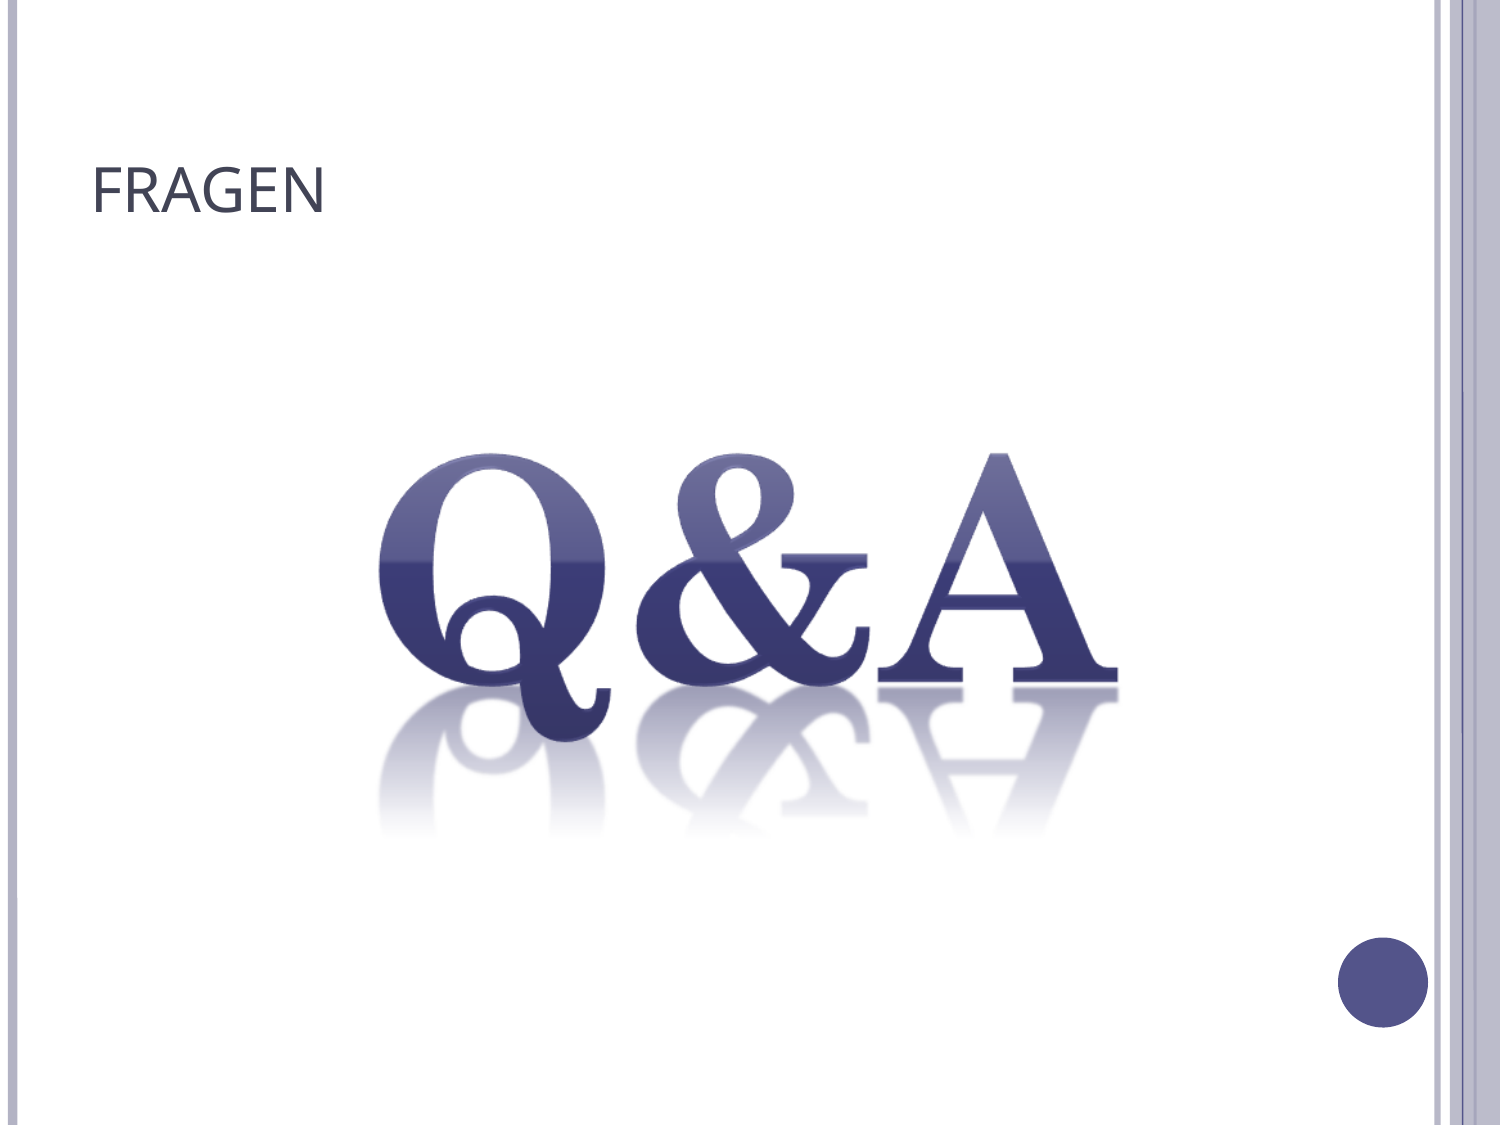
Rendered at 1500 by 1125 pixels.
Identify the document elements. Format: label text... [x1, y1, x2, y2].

title Fragen [75, 45, 1300, 233]
picture [371, 439, 1129, 858]
